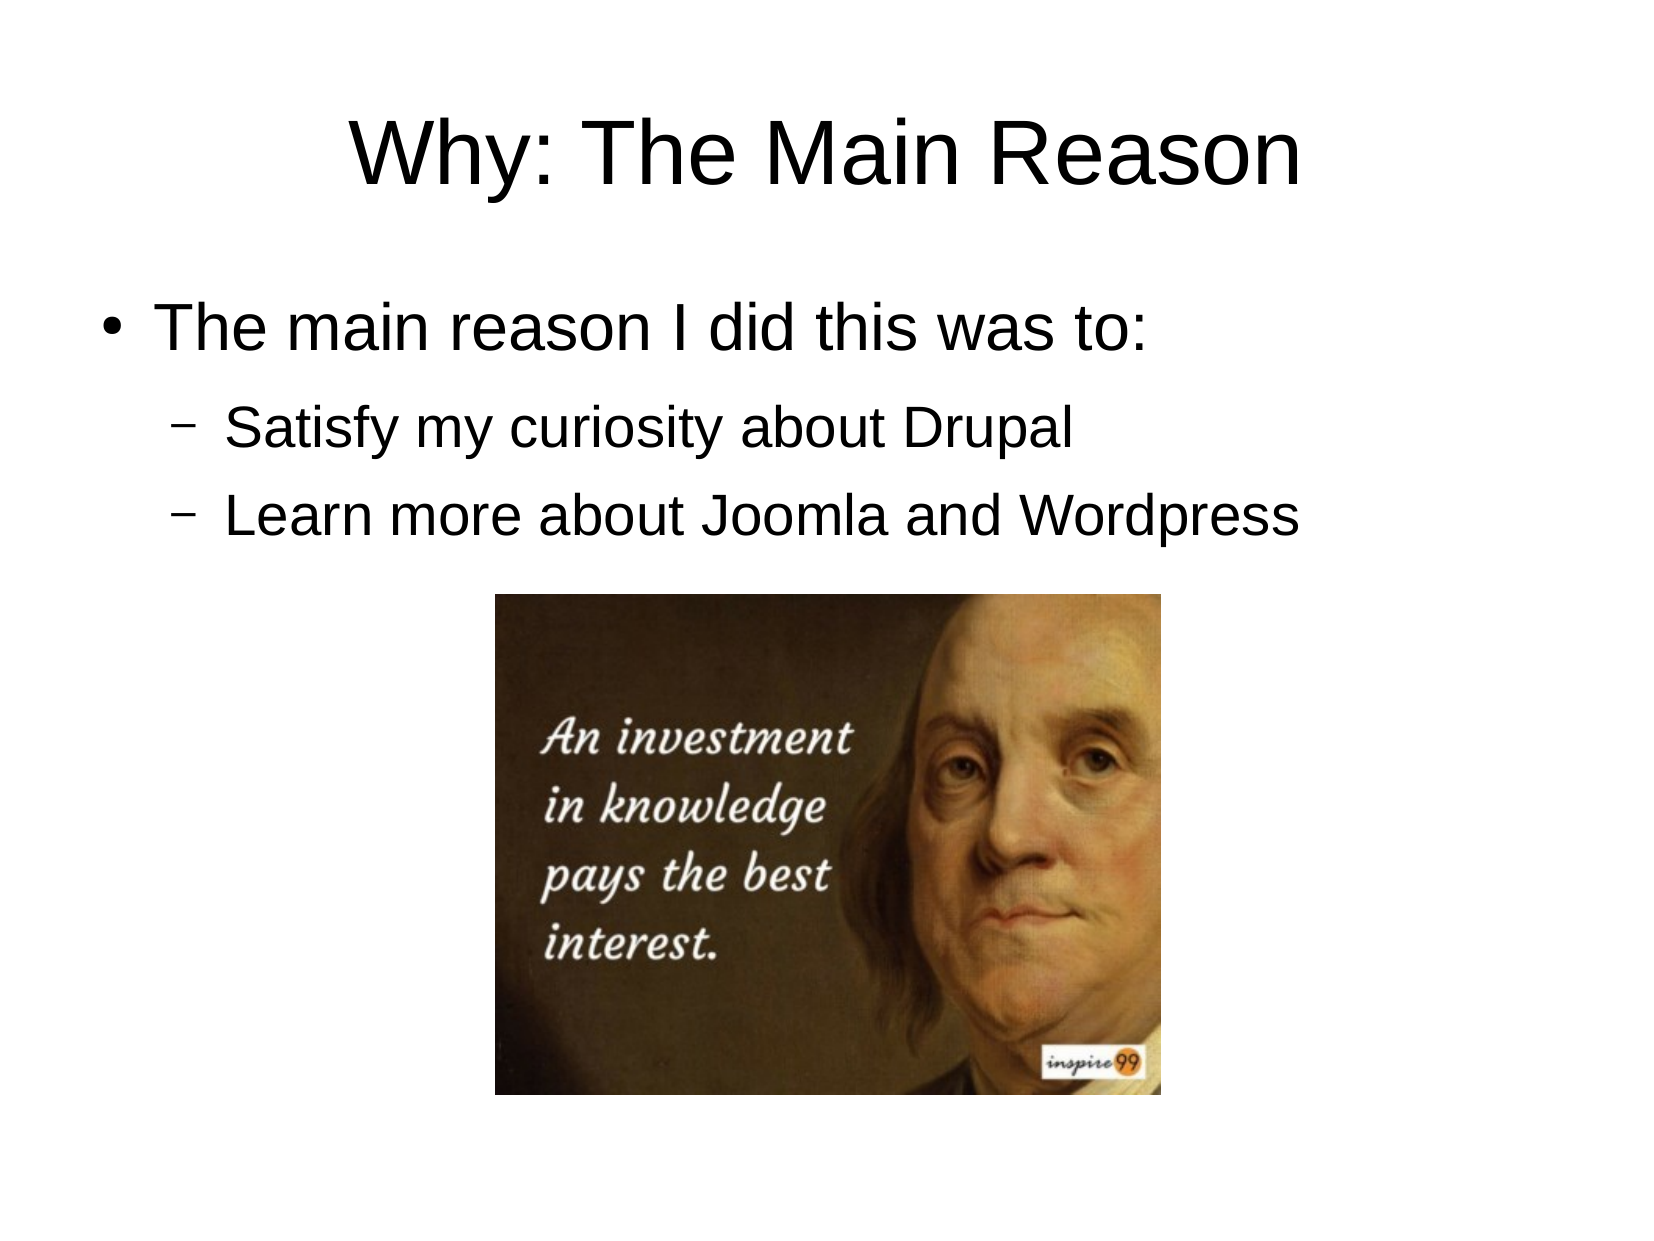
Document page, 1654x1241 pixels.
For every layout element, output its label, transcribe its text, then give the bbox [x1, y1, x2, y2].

list The main reason I did this was to: Satisfy my curiosity about Drupal Learn more about Joomla and Wordpress [82, 290, 1571, 1010]
title Why: The Main Reason [82, 49, 1571, 257]
picture [495, 594, 1161, 1096]
